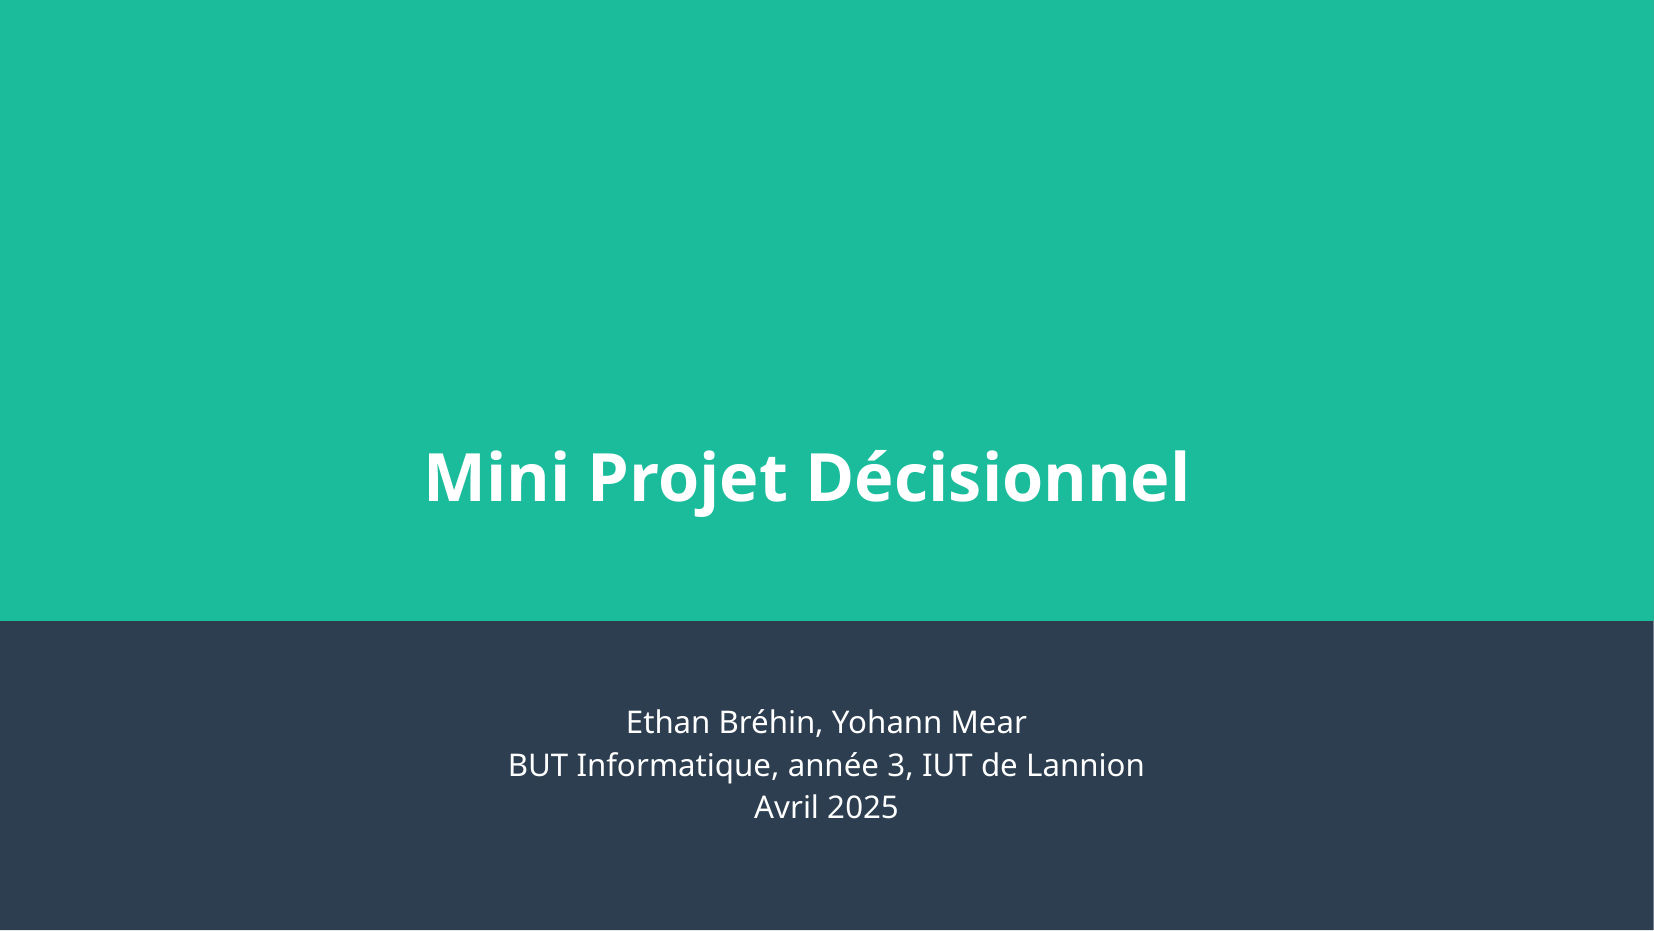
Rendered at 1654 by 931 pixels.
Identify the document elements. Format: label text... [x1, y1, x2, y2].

subtitle Ethan Bréhin, Yohann Mear BUT Informatique, année 3, IUT de Lannion Avril 2025 [59, 642, 1595, 886]
title Mini Projet Décisionnel [39, 384, 1576, 521]
